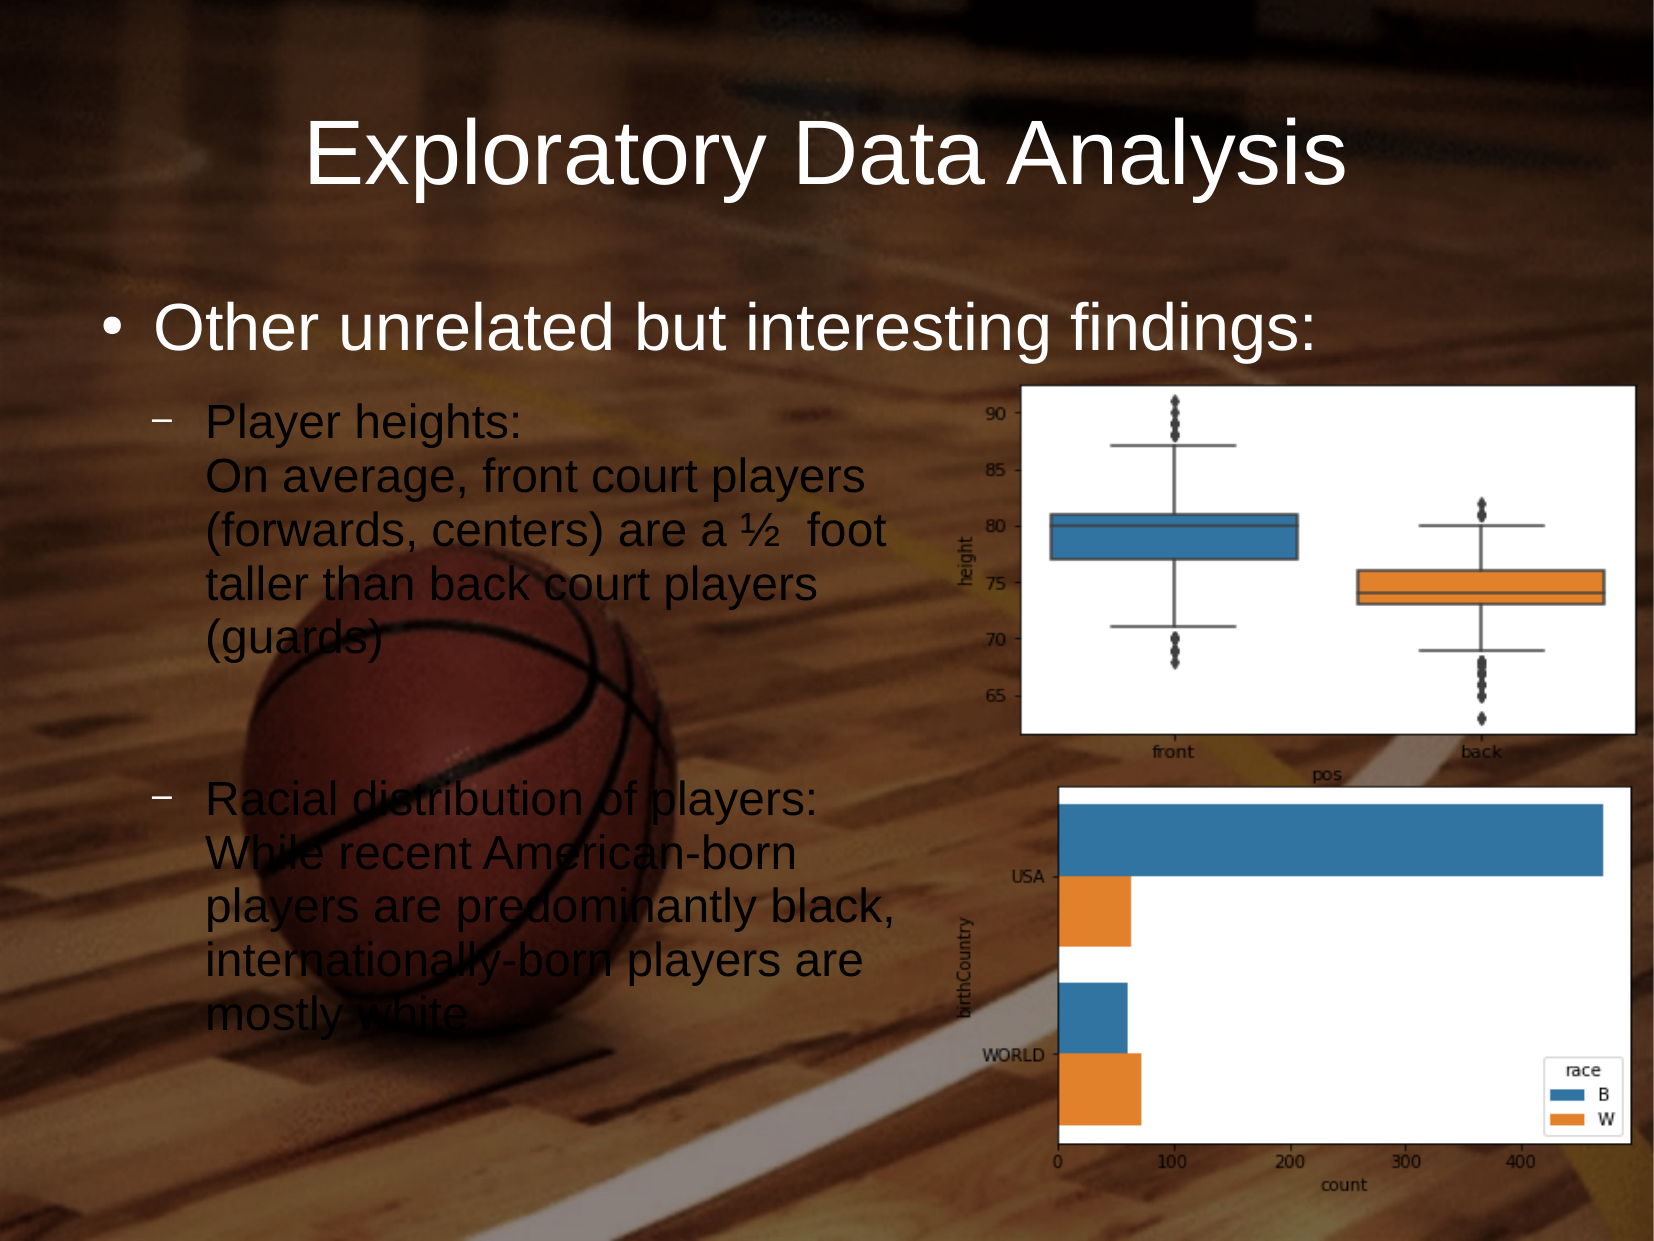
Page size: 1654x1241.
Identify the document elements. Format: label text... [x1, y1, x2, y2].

title Exploratory Data Analysis [82, 49, 1571, 257]
text_box Player heights: On average, front court players (forwards, centers) are a ½ foot taller than back court players (guards) Racial distribution of players: While recent American-born players are predominantly black, internationally-born players are mostly white [48, 387, 931, 1156]
list Other unrelated but interesting findings: [82, 290, 1636, 481]
picture [945, 369, 1654, 1206]
